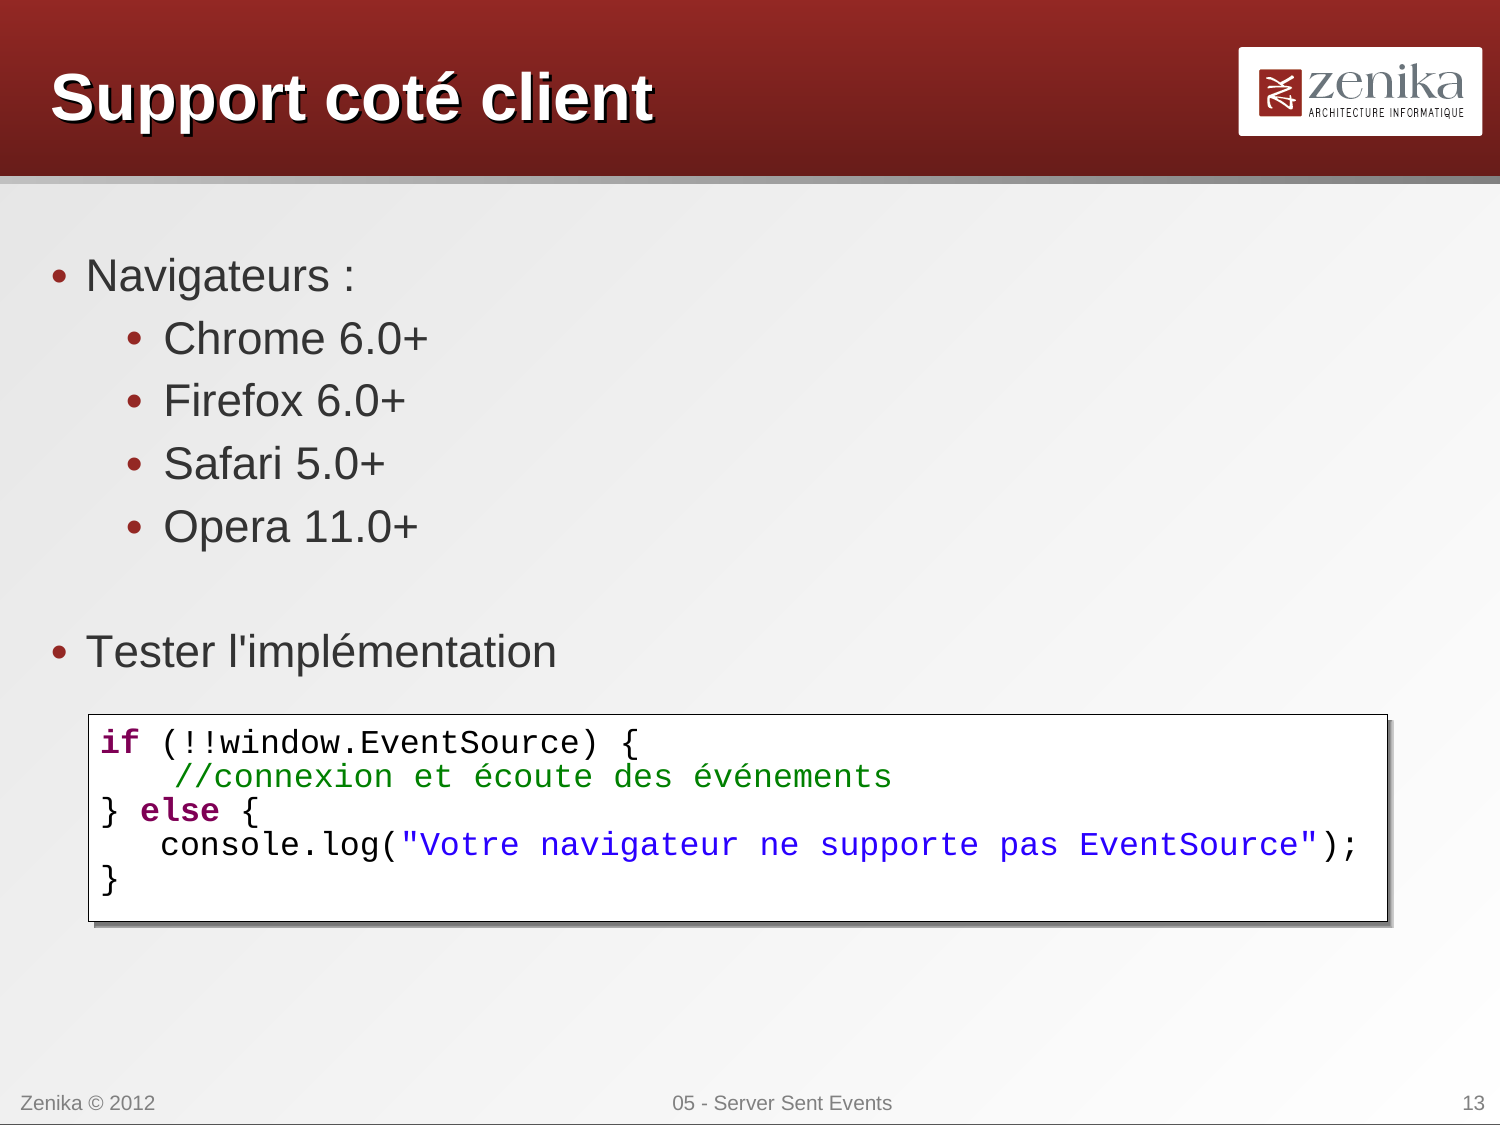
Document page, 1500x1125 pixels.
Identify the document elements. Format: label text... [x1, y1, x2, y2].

list Navigateurs : Chrome 6.0+ Firefox 6.0+ Safari 5.0+ Opera 11.0+ Tester l'implémentation [50, 249, 1435, 1079]
title Support coté client [50, 15, 1206, 180]
picture [1257, 58, 1464, 125]
text_box if (!!window.EventSource) { //connexion et écoute des événements } else { console.log("Votre navigateur ne supporte pas EventSource"); } [88, 714, 1388, 922]
